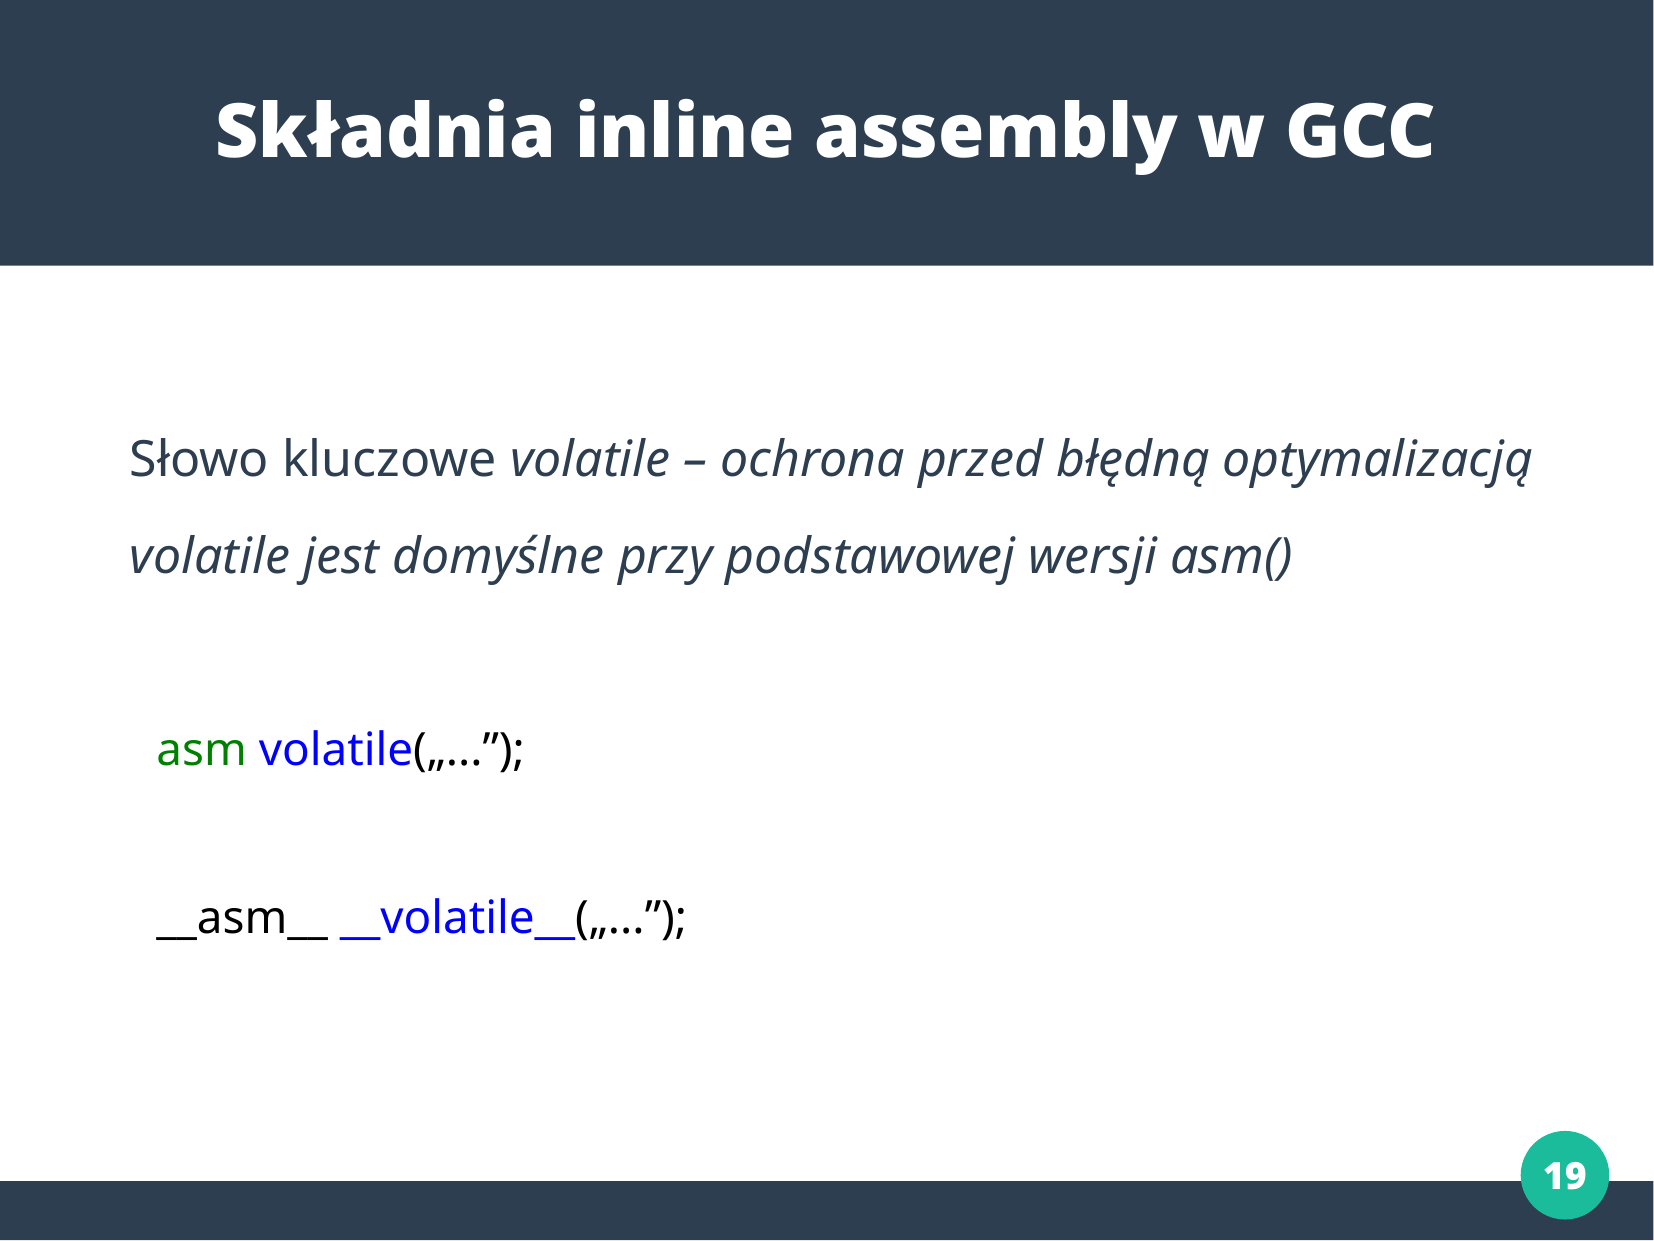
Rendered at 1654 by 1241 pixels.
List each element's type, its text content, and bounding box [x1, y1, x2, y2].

text_box __asm__ __volatile__(„...”); [141, 876, 934, 945]
text_box asm volatile(„...”); [141, 708, 934, 777]
list Słowo kluczowe volatile – ochrona przed błędną optymalizacją volatile jest domyślne przy podstawowej wersji asm() [59, 324, 1595, 1152]
title Składnia inline assembly w GCC [59, 49, 1595, 207]
